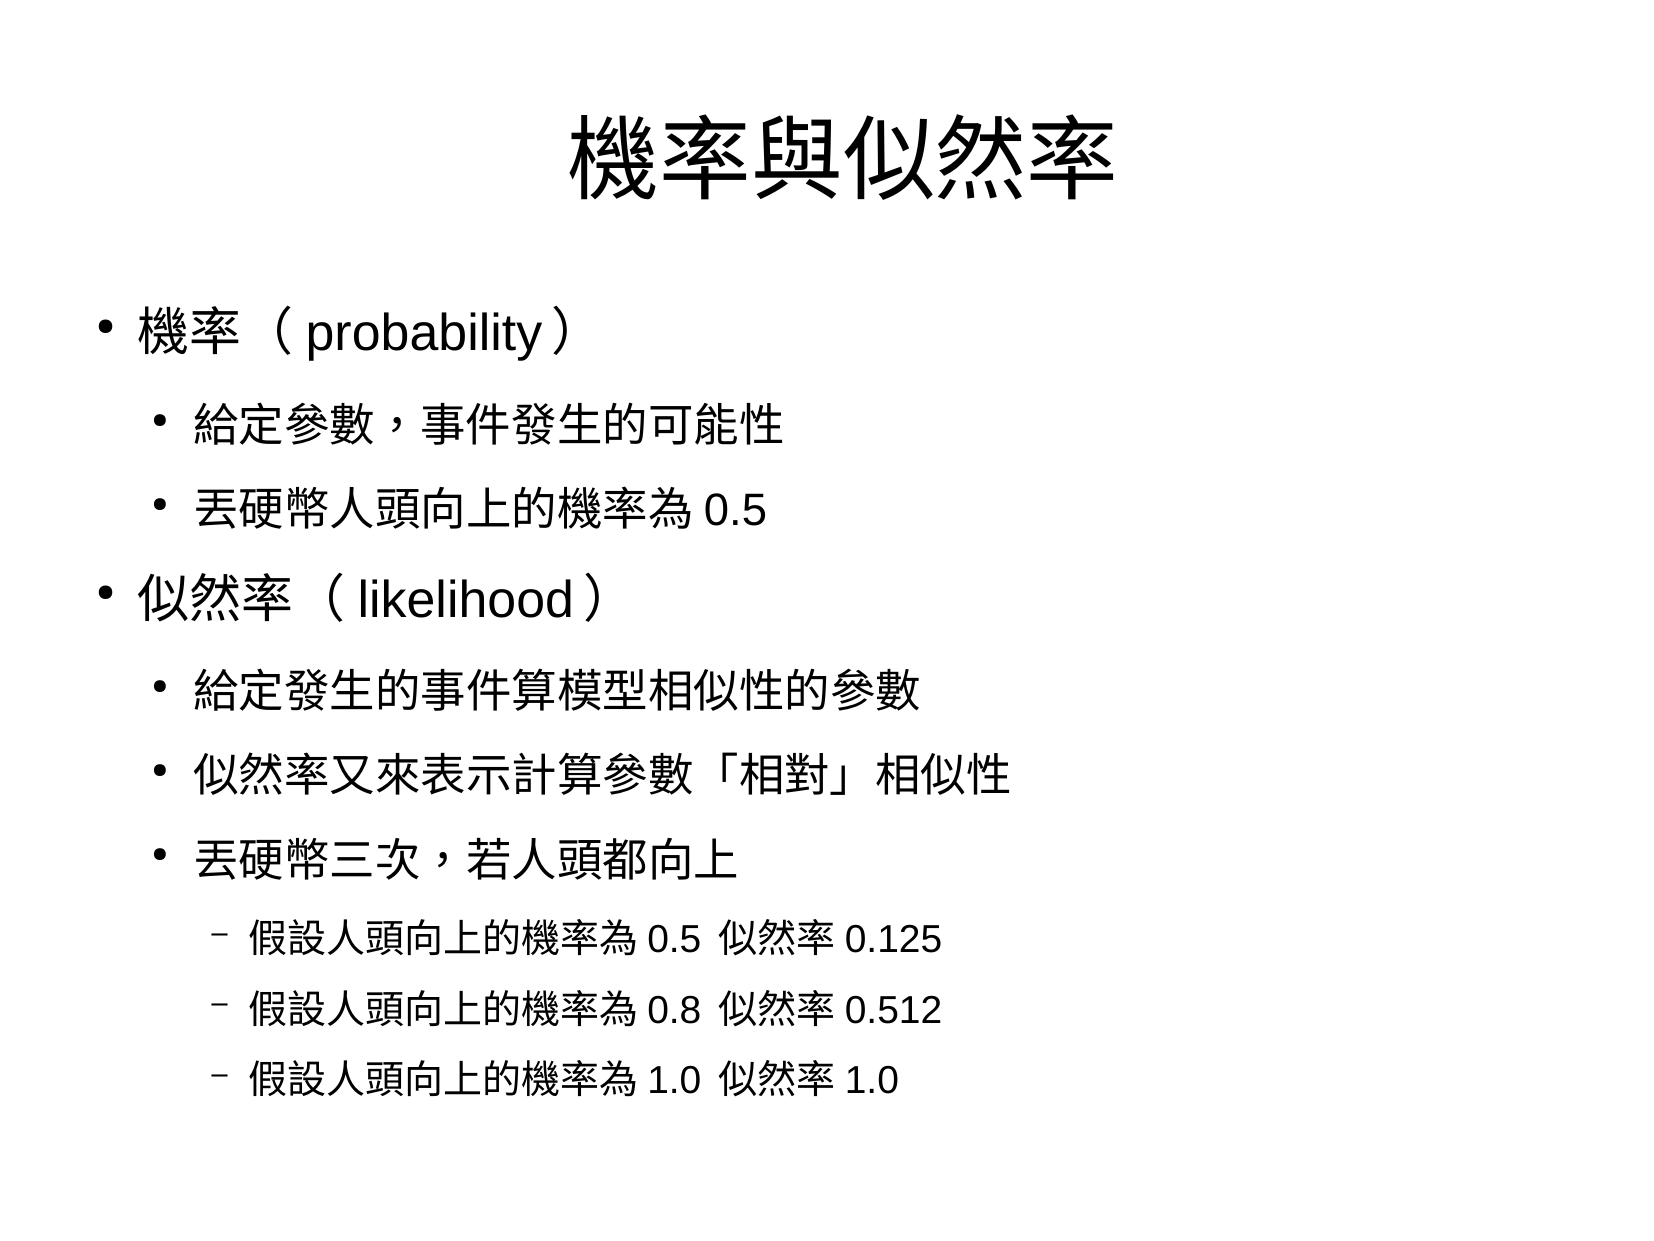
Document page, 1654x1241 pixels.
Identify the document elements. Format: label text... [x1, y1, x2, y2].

title 機率與似然率 [82, 49, 1571, 257]
list 機率（probability） 給定參數，事件發生的可能性 丟硬幣人頭向上的機率為0.5 似然率（likelihood） 給定發生的事件算模型相似性的參數 似然率又來表示計算參數「相對」相似性 丟硬幣三次，若人頭都向上 假設人頭向上的機率為0.5 似然率0.125 假設人頭向上的機率為0.8 似然率0.512 假設人頭向上的機率為1.0 似然率1.0 [82, 290, 1571, 1109]
